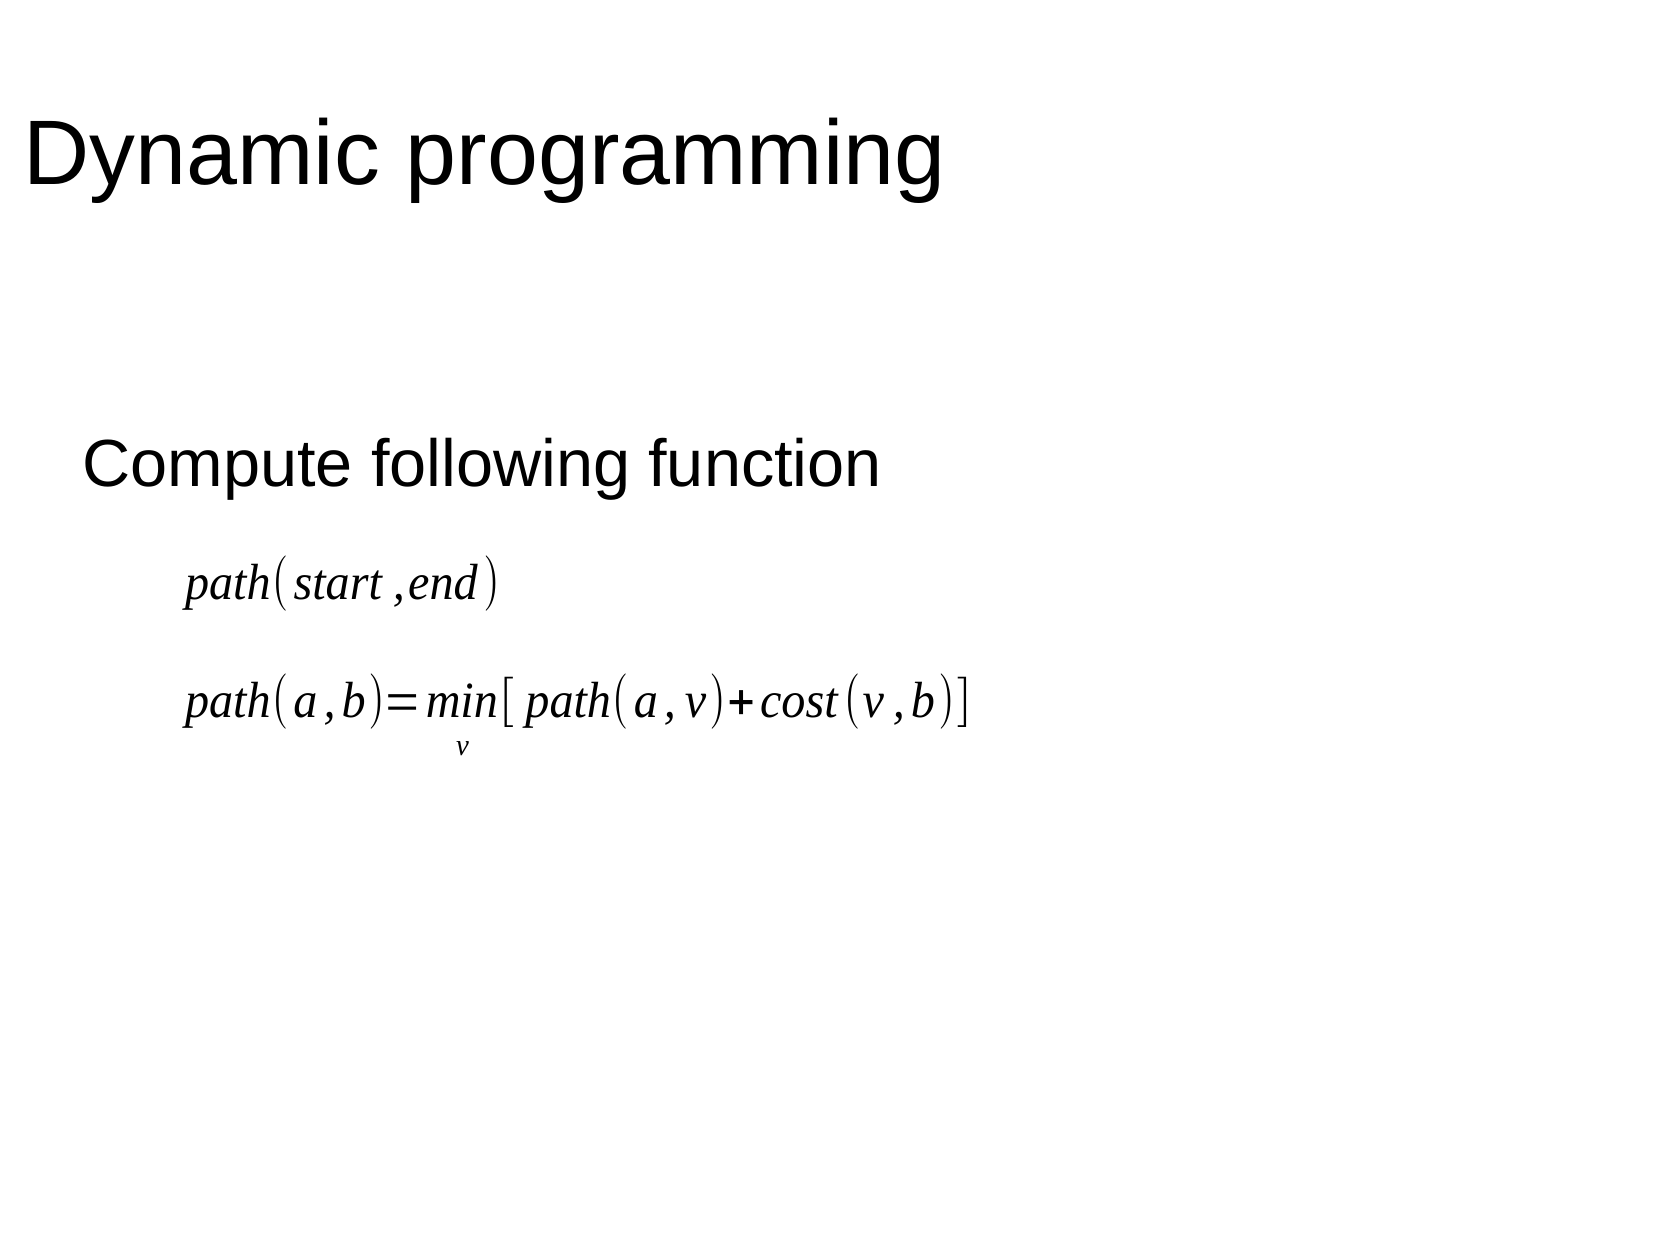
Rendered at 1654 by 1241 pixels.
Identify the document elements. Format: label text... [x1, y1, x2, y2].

title Dynamic programming [23, 49, 1512, 257]
subtitle Compute following function [82, 290, 1571, 1010]
chart [166, 670, 983, 763]
chart [166, 552, 512, 614]
